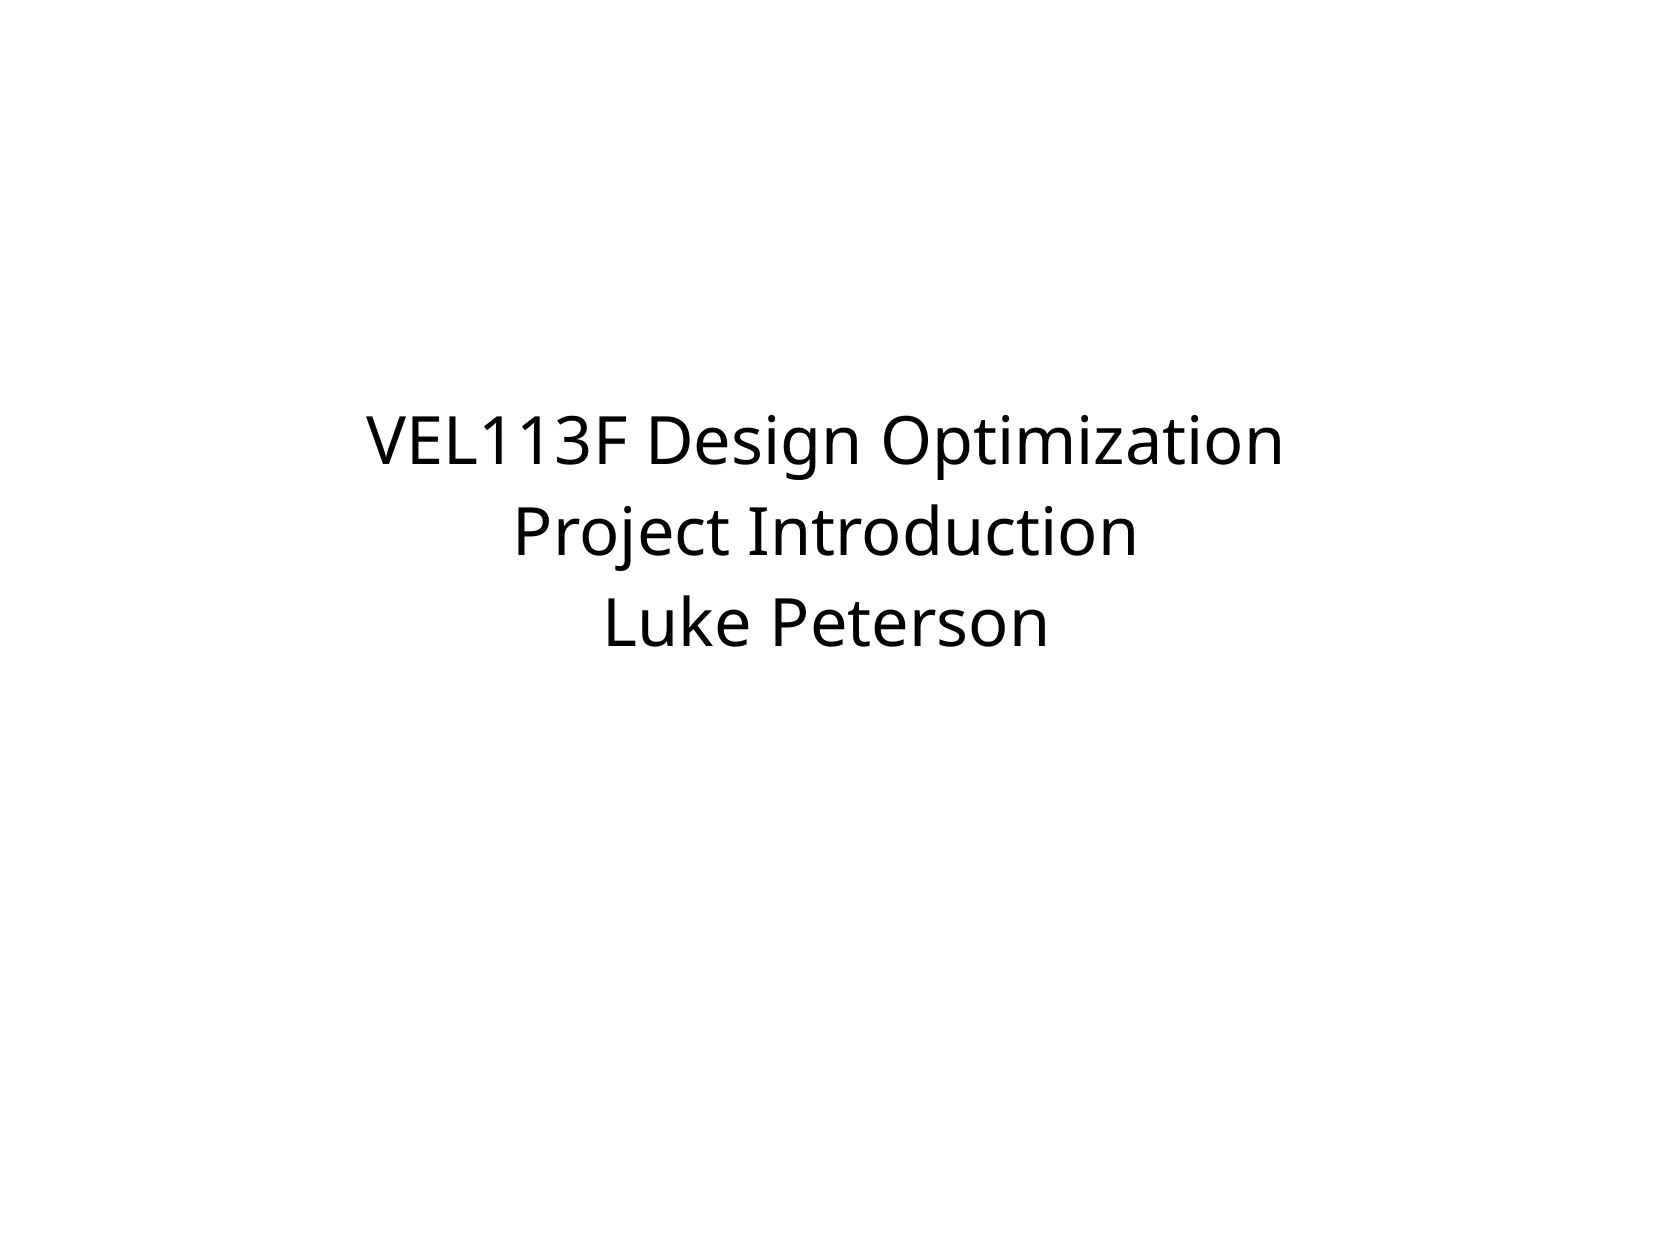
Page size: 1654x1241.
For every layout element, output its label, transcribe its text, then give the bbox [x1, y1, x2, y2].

subtitle VEL113F Design Optimization Project Introduction Luke Peterson [82, 49, 1571, 1010]
